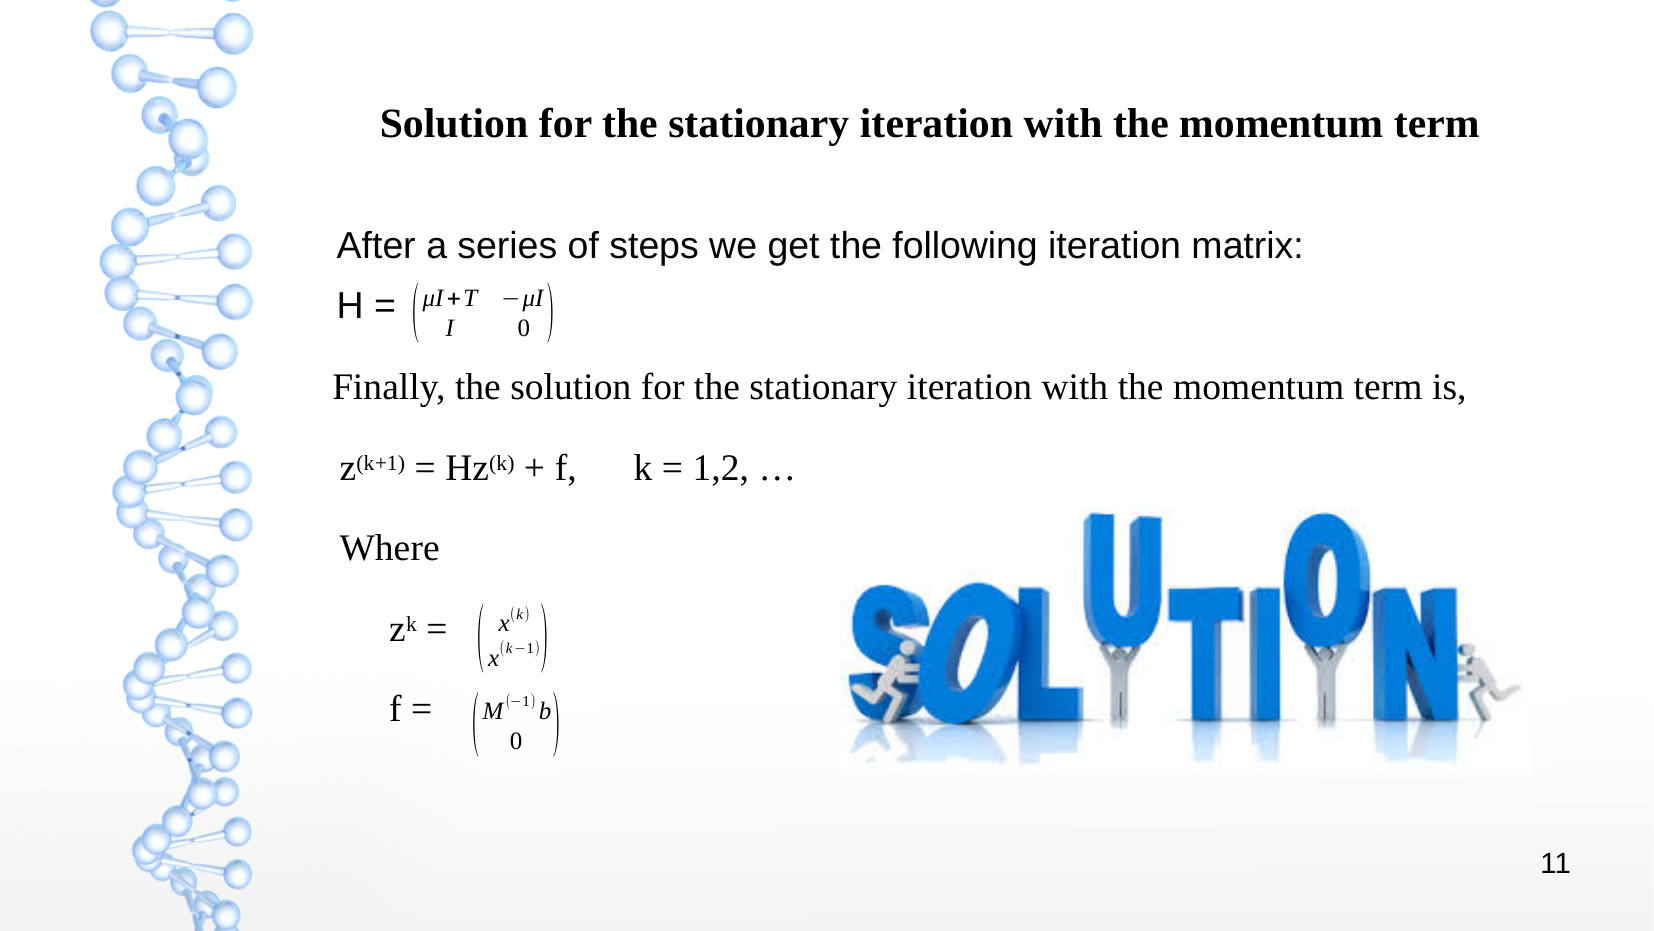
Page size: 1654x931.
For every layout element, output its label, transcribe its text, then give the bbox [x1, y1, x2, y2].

picture [0, 0, 1654, 931]
chart [405, 281, 562, 346]
list After a series of steps we get the following iteration matrix: H = Finally, the solution for the stationary iteration with the momentum term is, z(k+1) = Hz(k) + f, k = 1,2, … Where zk = f = [265, 224, 1595, 764]
title Solution for the stationary iteration with the momentum term [265, 35, 1595, 189]
chart [470, 602, 556, 676]
chart [465, 690, 568, 759]
